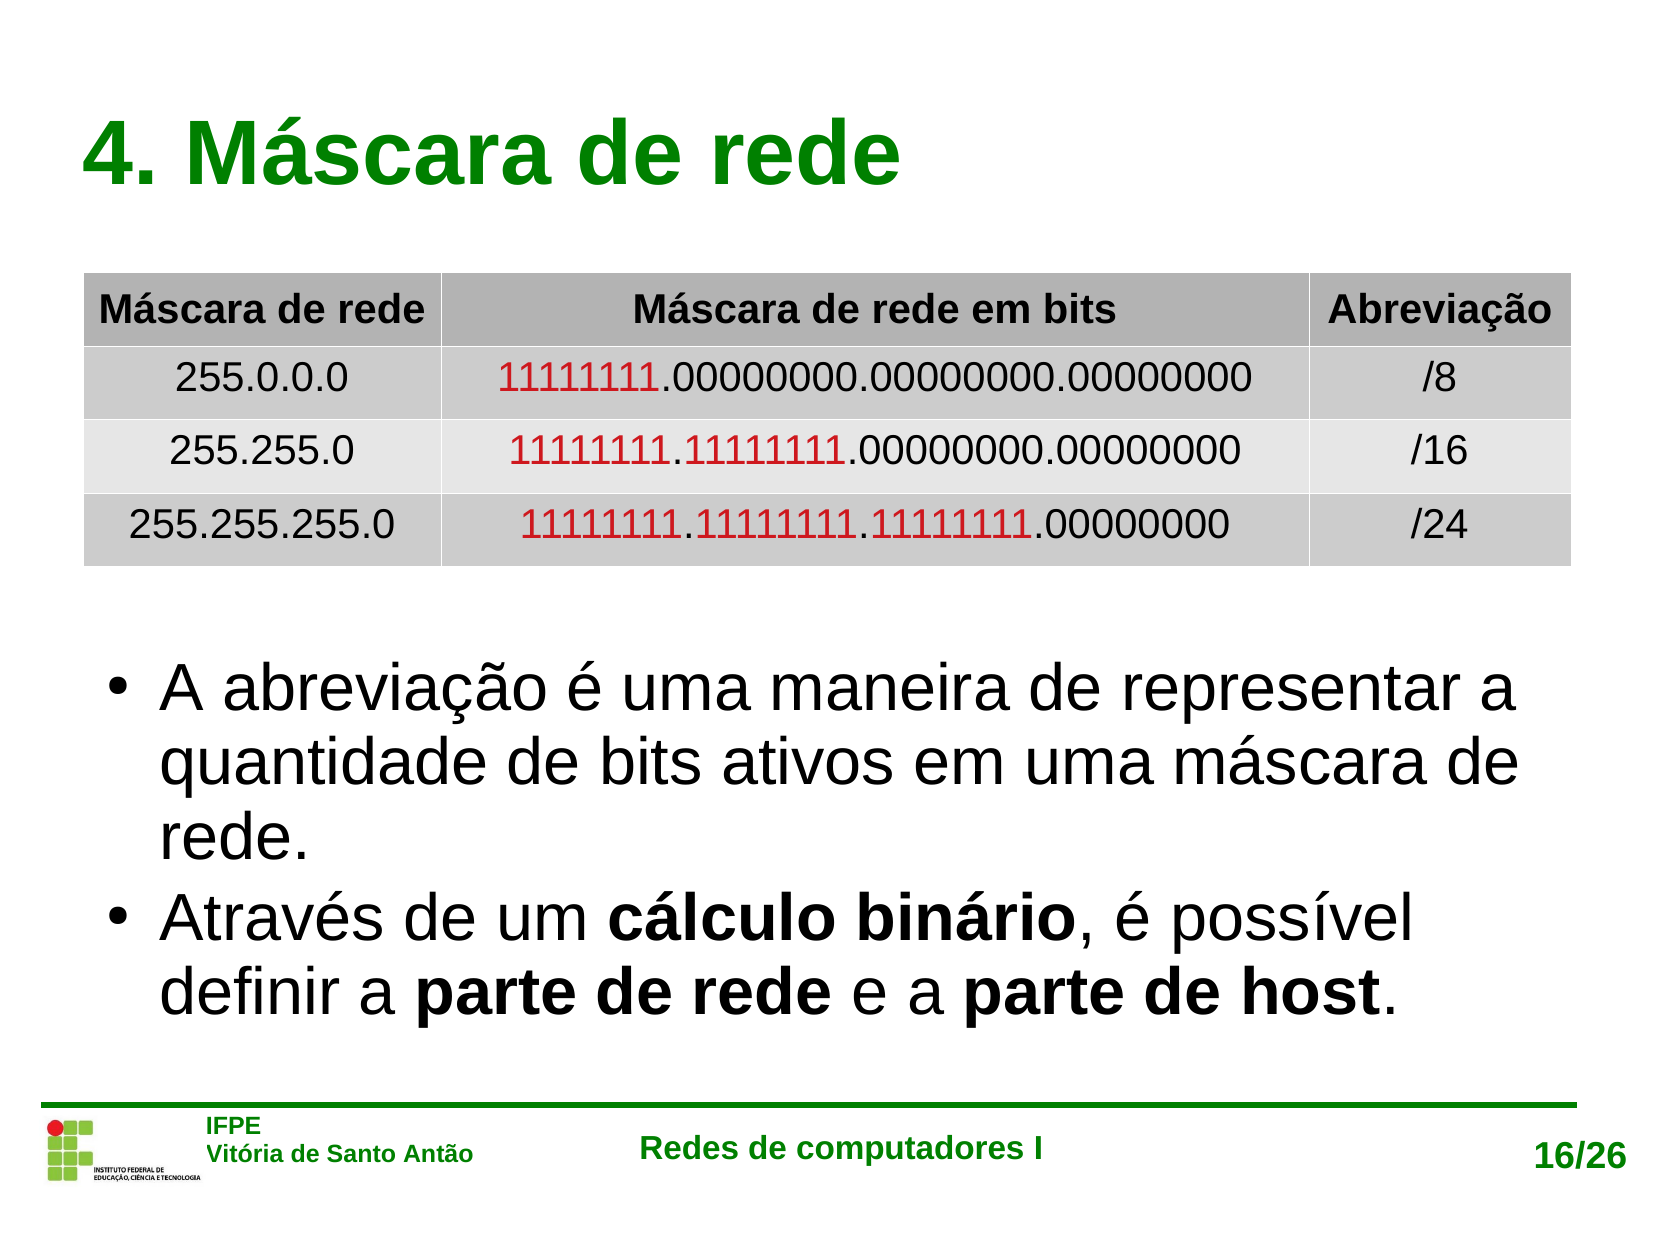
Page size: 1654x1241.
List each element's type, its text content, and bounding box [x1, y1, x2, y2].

table_cell /16 [1310, 420, 1571, 493]
table_header Máscara de rede [84, 273, 441, 346]
table_cell 255.0.0.0 [84, 347, 441, 419]
table_cell 11111111.11111111.00000000.00000000 [442, 420, 1309, 493]
table_cell /24 [1310, 494, 1571, 566]
title 4. Máscara de rede [82, 49, 1571, 257]
table_header Máscara de rede em bits [442, 273, 1309, 346]
table_cell /8 [1310, 347, 1571, 419]
table_cell 11111111.11111111.11111111.00000000 [442, 494, 1309, 566]
list A abreviação é uma maneira de representar a quantidade de bits ativos em uma máscara de rede. Através de um cálculo binário, é possível definir a parte de rede e a parte de host. [88, 649, 1577, 1040]
picture [39, 1111, 207, 1191]
table_header Abreviação [1310, 273, 1571, 346]
table_cell 255.255.0 [84, 420, 441, 493]
table_cell 11111111.00000000.00000000.00000000 [442, 347, 1309, 419]
table_cell 255.255.255.0 [84, 494, 441, 566]
